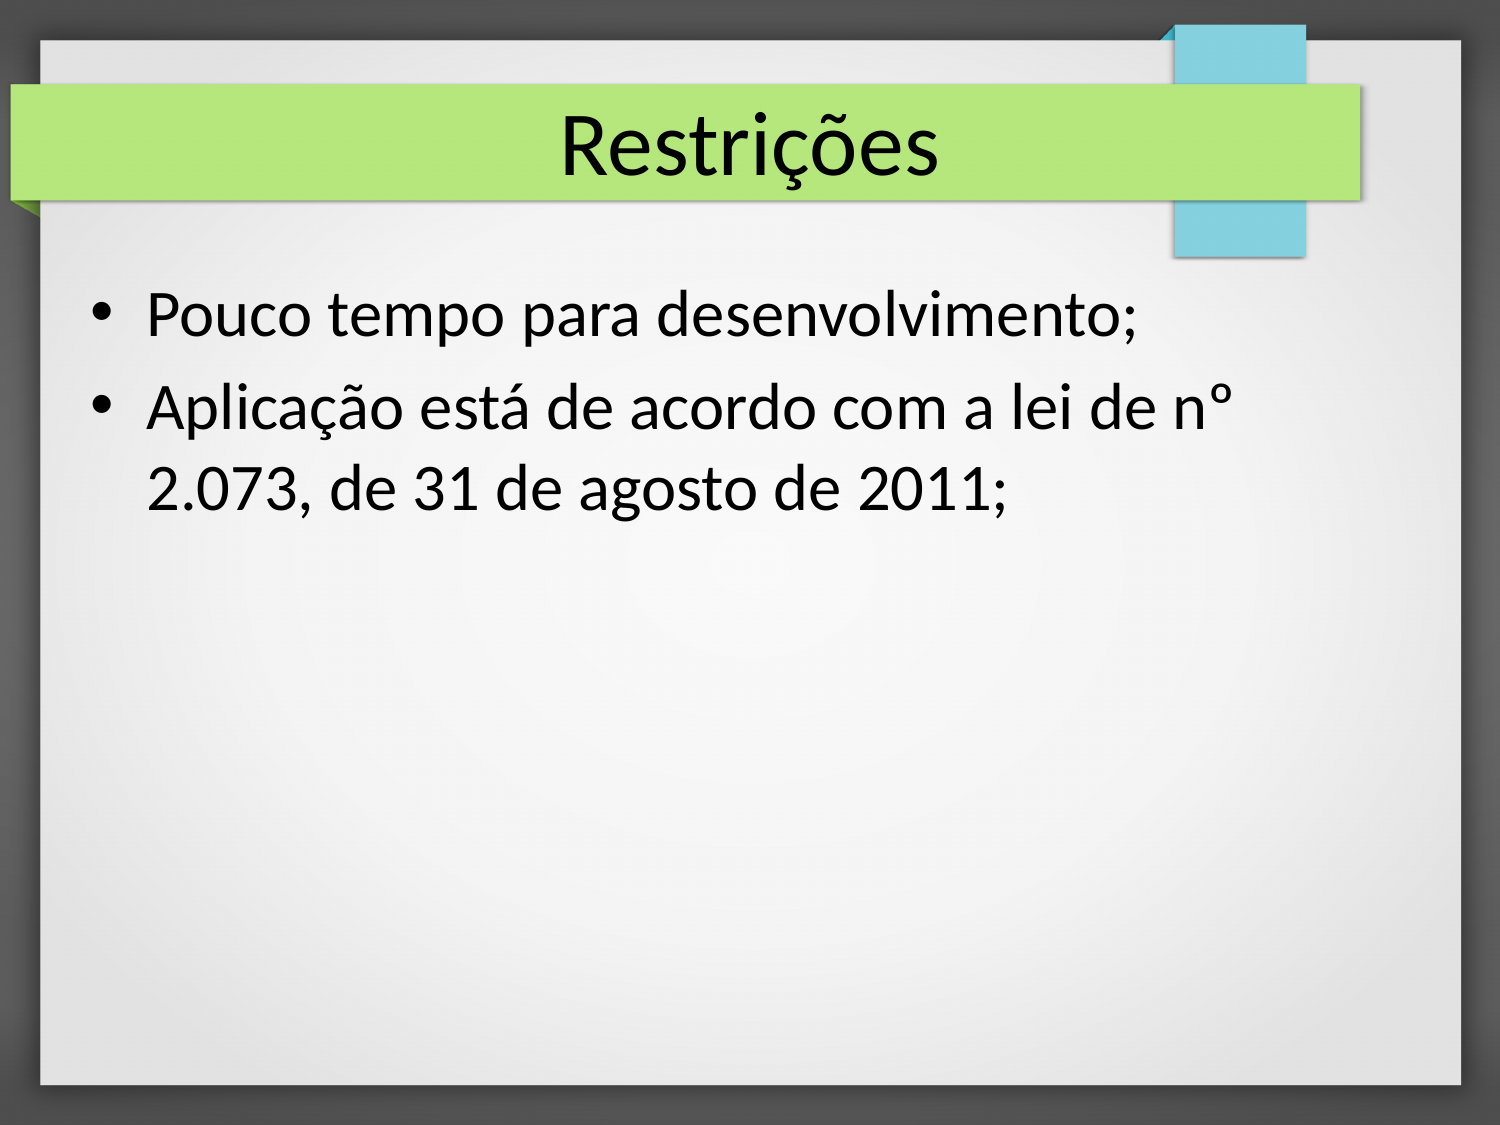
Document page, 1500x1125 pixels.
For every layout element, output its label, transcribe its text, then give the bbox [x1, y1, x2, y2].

title Restrições [75, 45, 1425, 233]
list Pouco tempo para desenvolvimento; Aplicação está de acordo com a lei de nº 2.073, de 31 de agosto de 2011; [75, 262, 1425, 1005]
picture [0, 0, 1500, 1125]
